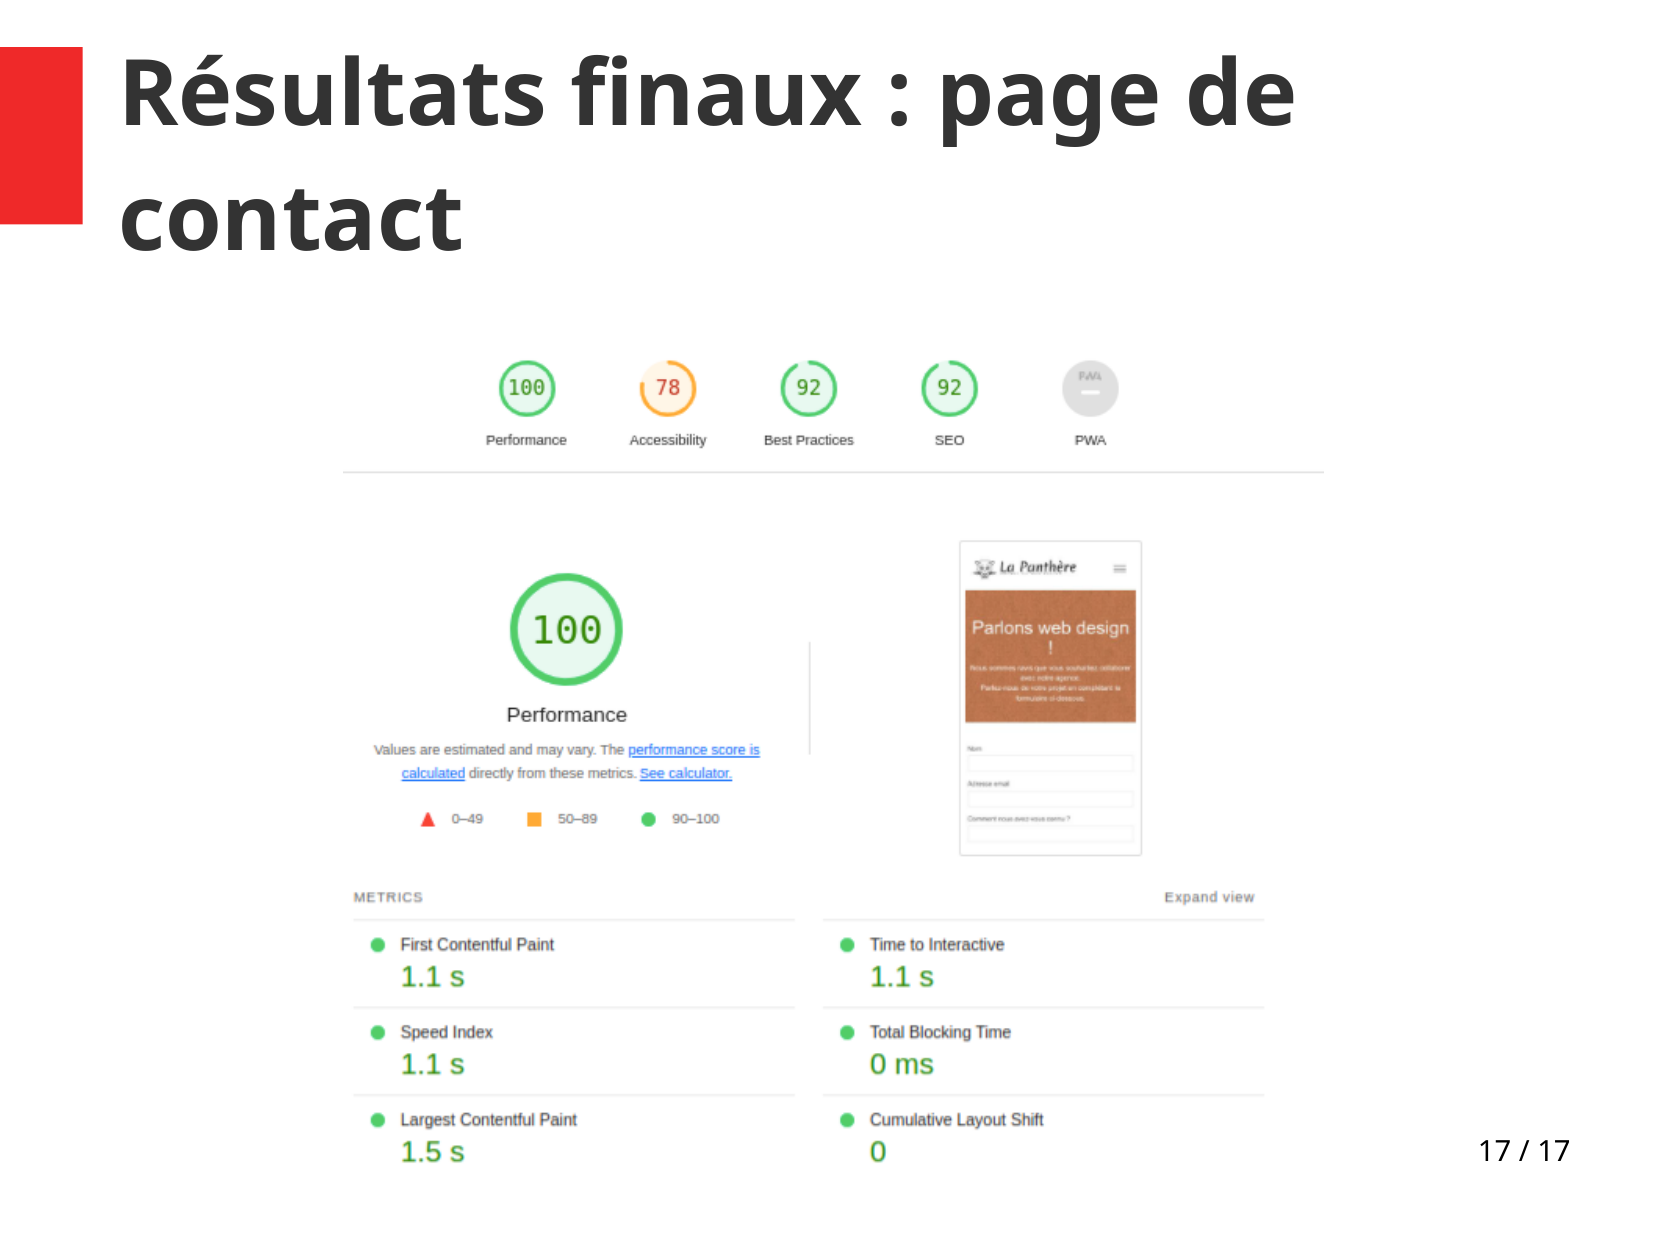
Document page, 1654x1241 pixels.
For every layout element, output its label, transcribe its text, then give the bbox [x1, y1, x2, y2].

picture [343, 342, 1324, 1174]
title Résultats finaux : page de contact [118, 27, 1571, 278]
